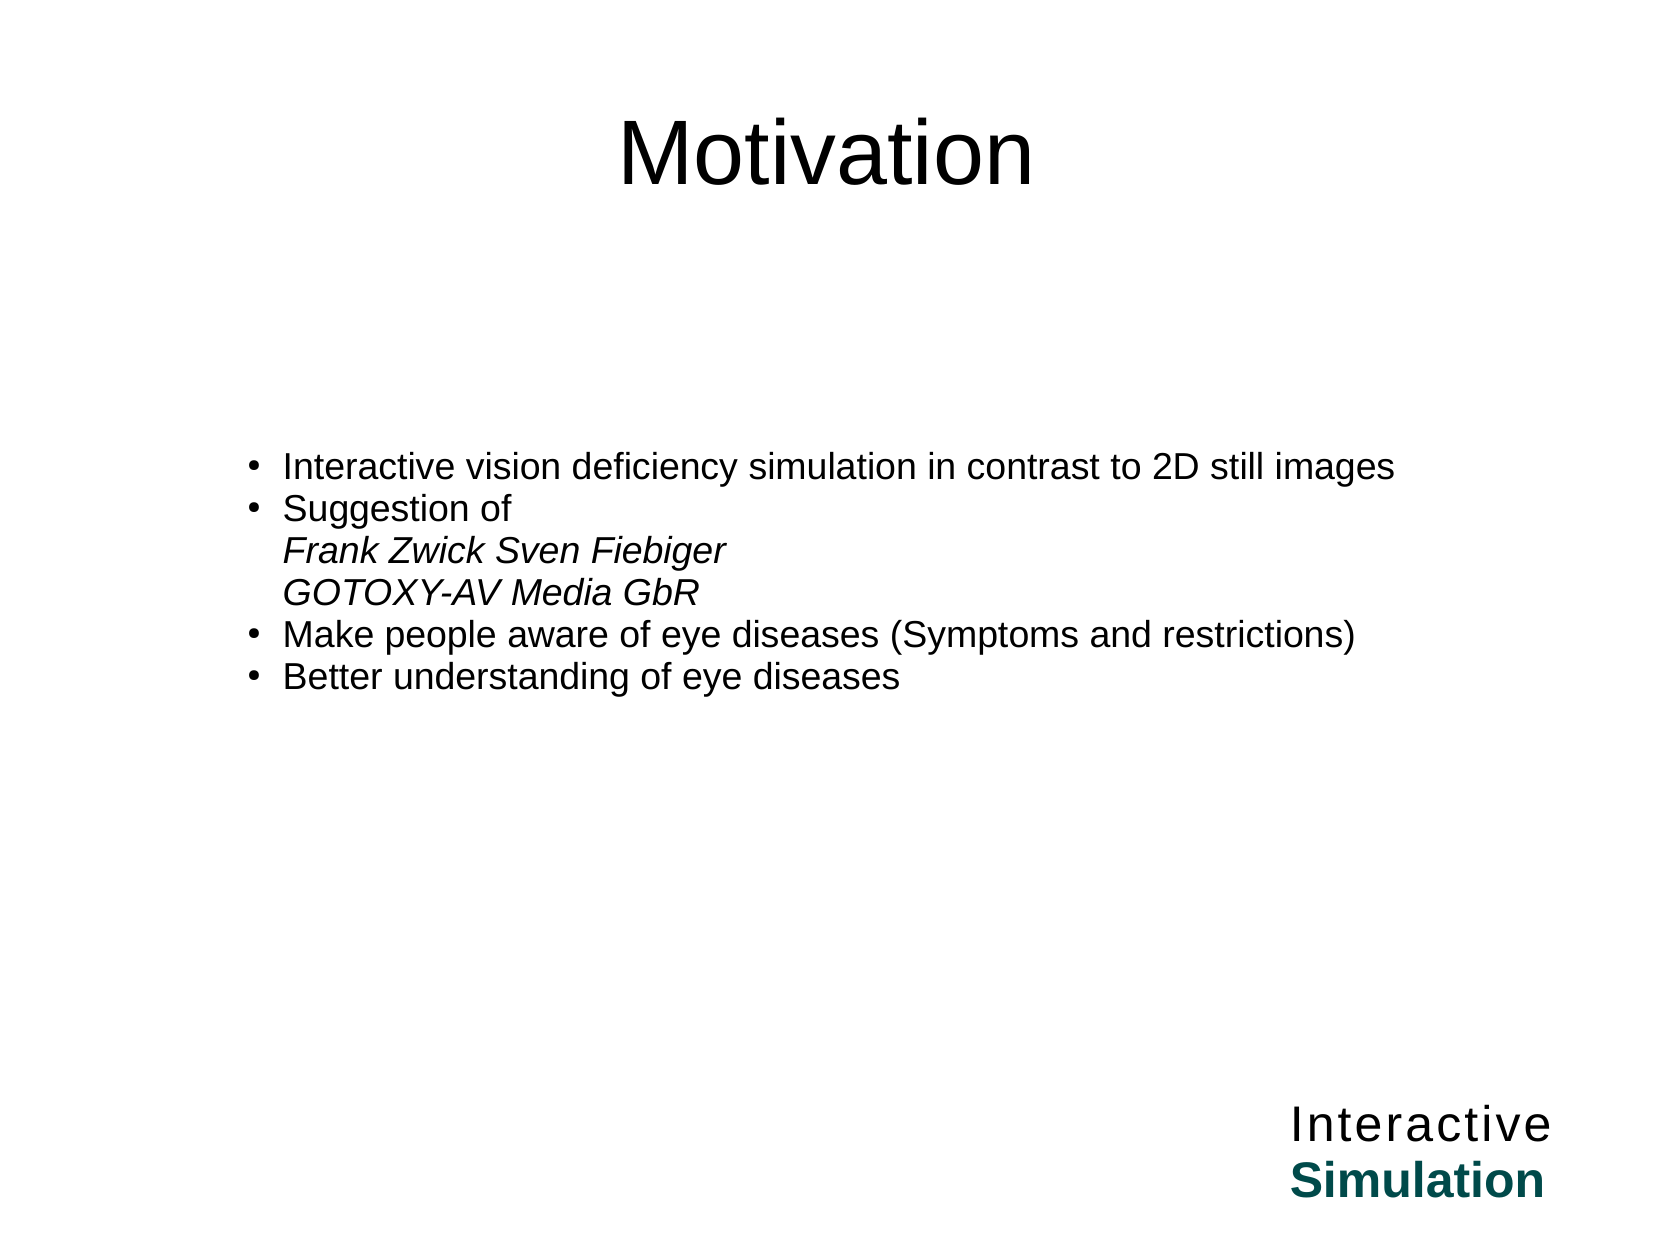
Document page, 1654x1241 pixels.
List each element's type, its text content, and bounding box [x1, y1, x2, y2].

text_box Interactive vision deficiency simulation in contrast to 2D still images Suggestion of Frank Zwick Sven Fiebiger GOTOXY-AV Media GbR Make people aware of eye diseases (Symptoms and restrictions) Better understanding of eye diseases [232, 438, 1411, 706]
title Motivation [82, 49, 1571, 257]
